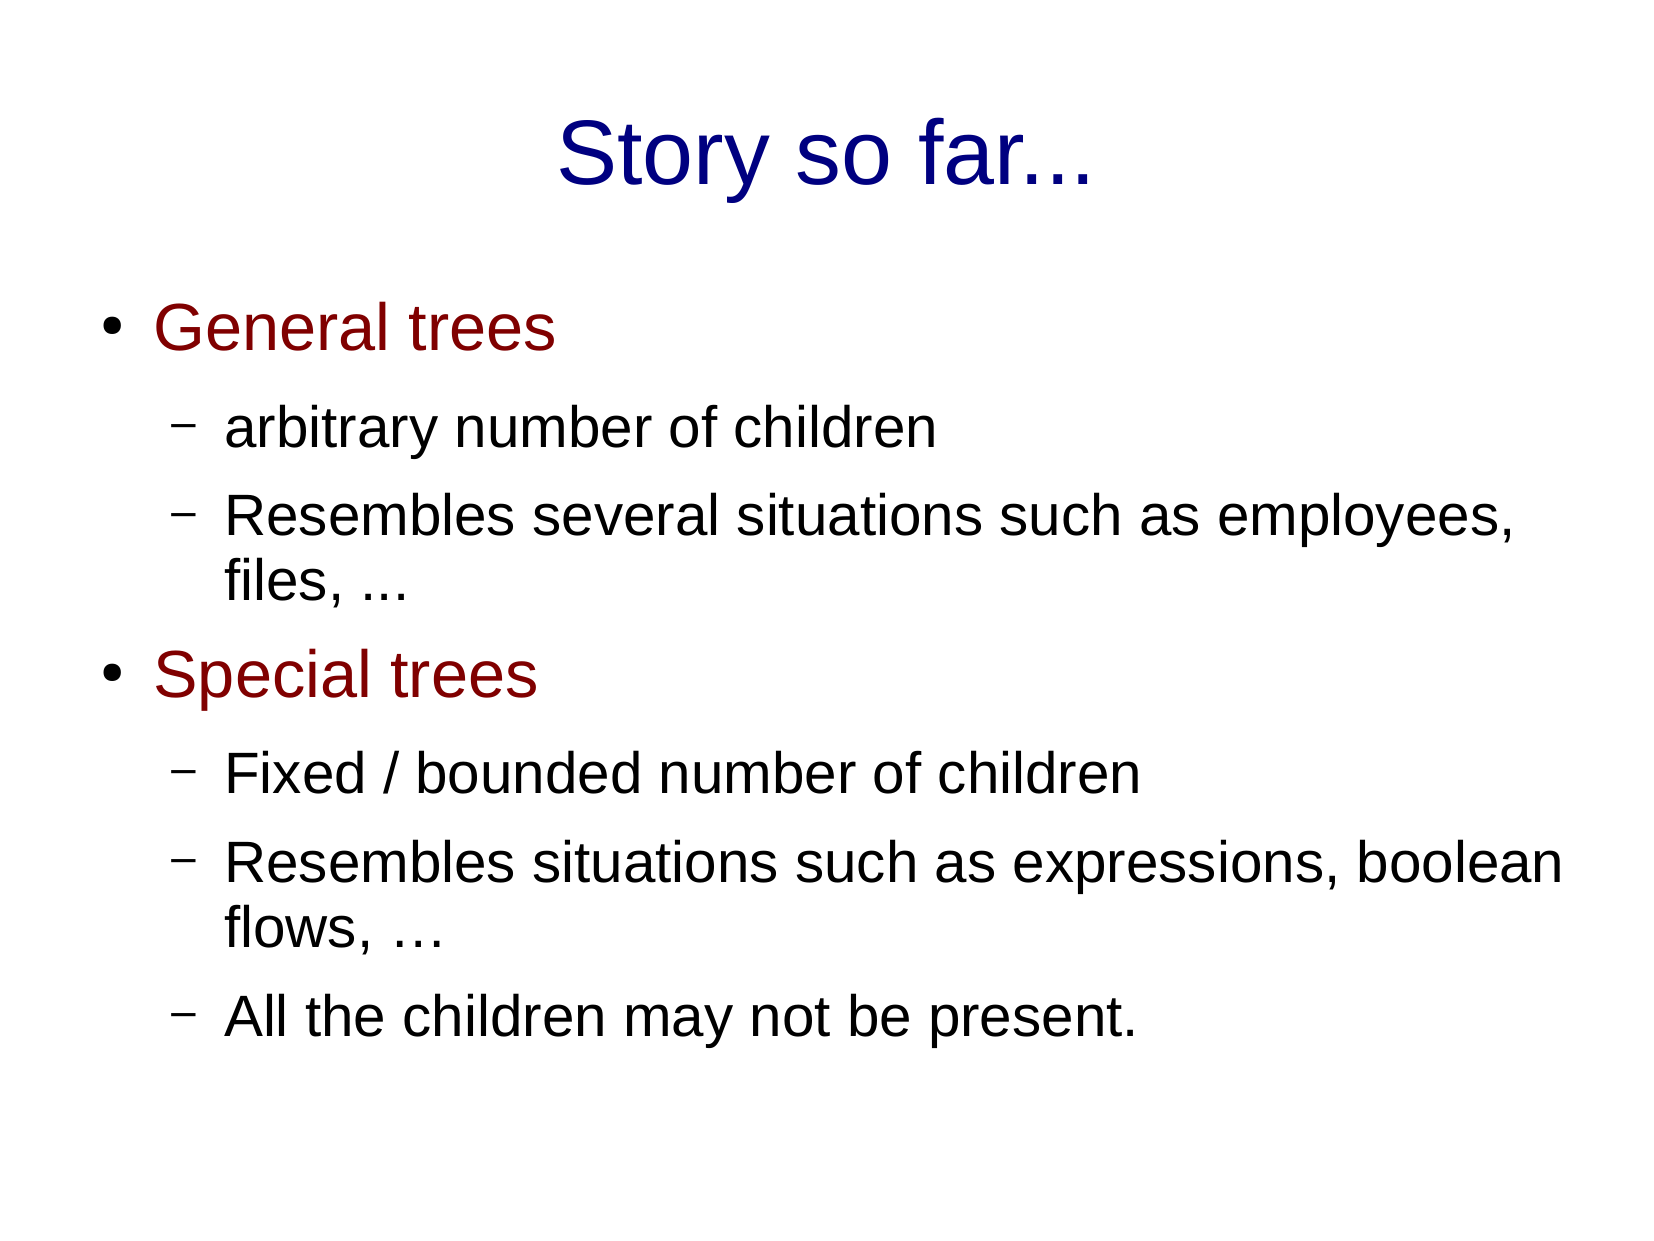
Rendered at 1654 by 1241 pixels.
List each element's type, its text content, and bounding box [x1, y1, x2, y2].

title Story so far... [82, 49, 1571, 257]
list General trees arbitrary number of children Resembles several situations such as employees, files, ... Special trees Fixed / bounded number of children Resembles situations such as expressions, boolean flows, … All the children may not be present. [82, 290, 1571, 1147]
